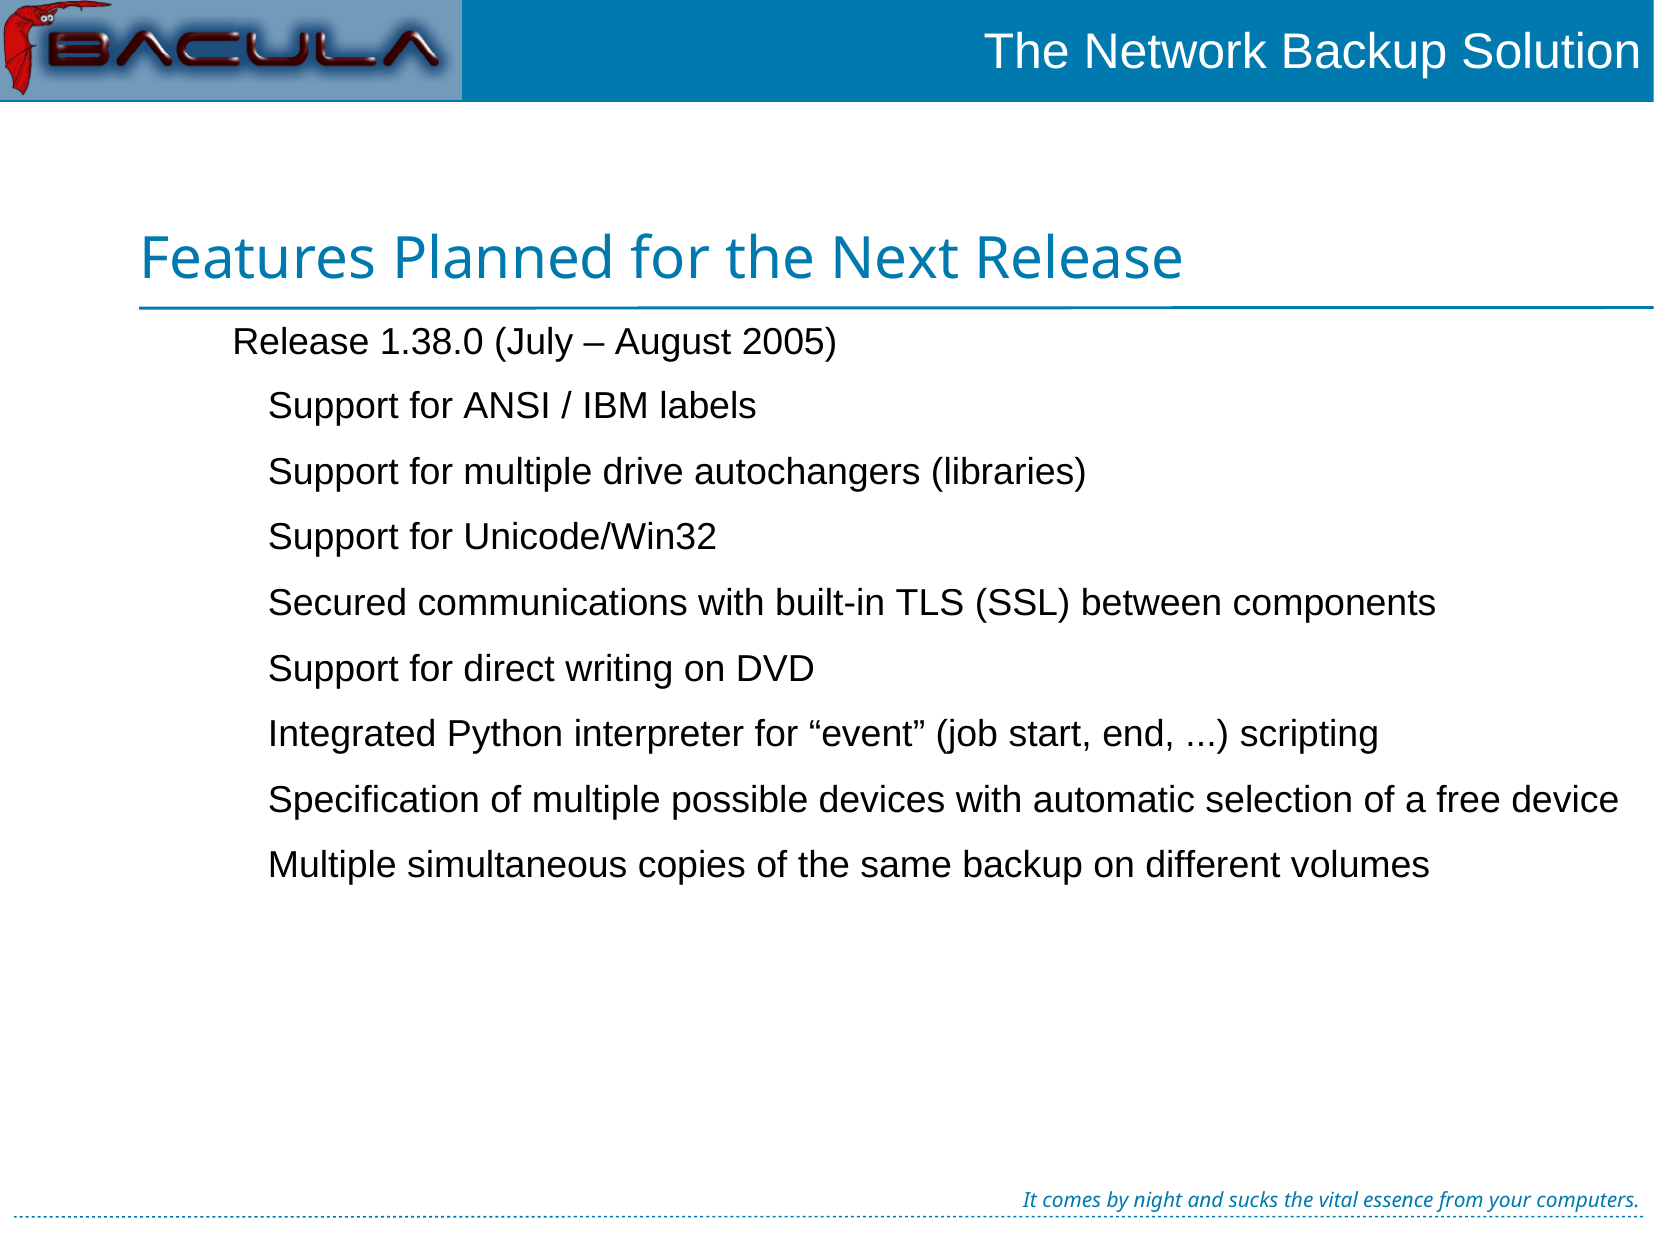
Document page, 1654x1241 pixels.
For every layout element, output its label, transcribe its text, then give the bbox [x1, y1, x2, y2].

list Release 1.38.0 (July – August 2005) Support for ANSI / IBM labels Support for multiple drive autochangers (libraries) Support for Unicode/Win32 Secured communications with built-in TLS (SSL) between components Support for direct writing on DVD Integrated Python interpreter for “event” (job start, end, ...) scripting Specification of multiple possible devices with automatic selection of a free device Multiple simultaneous copies of the same backup on different volumes [173, 320, 1626, 1182]
picture [0, 0, 461, 99]
title Features Planned for the Next Release [139, 120, 1498, 296]
